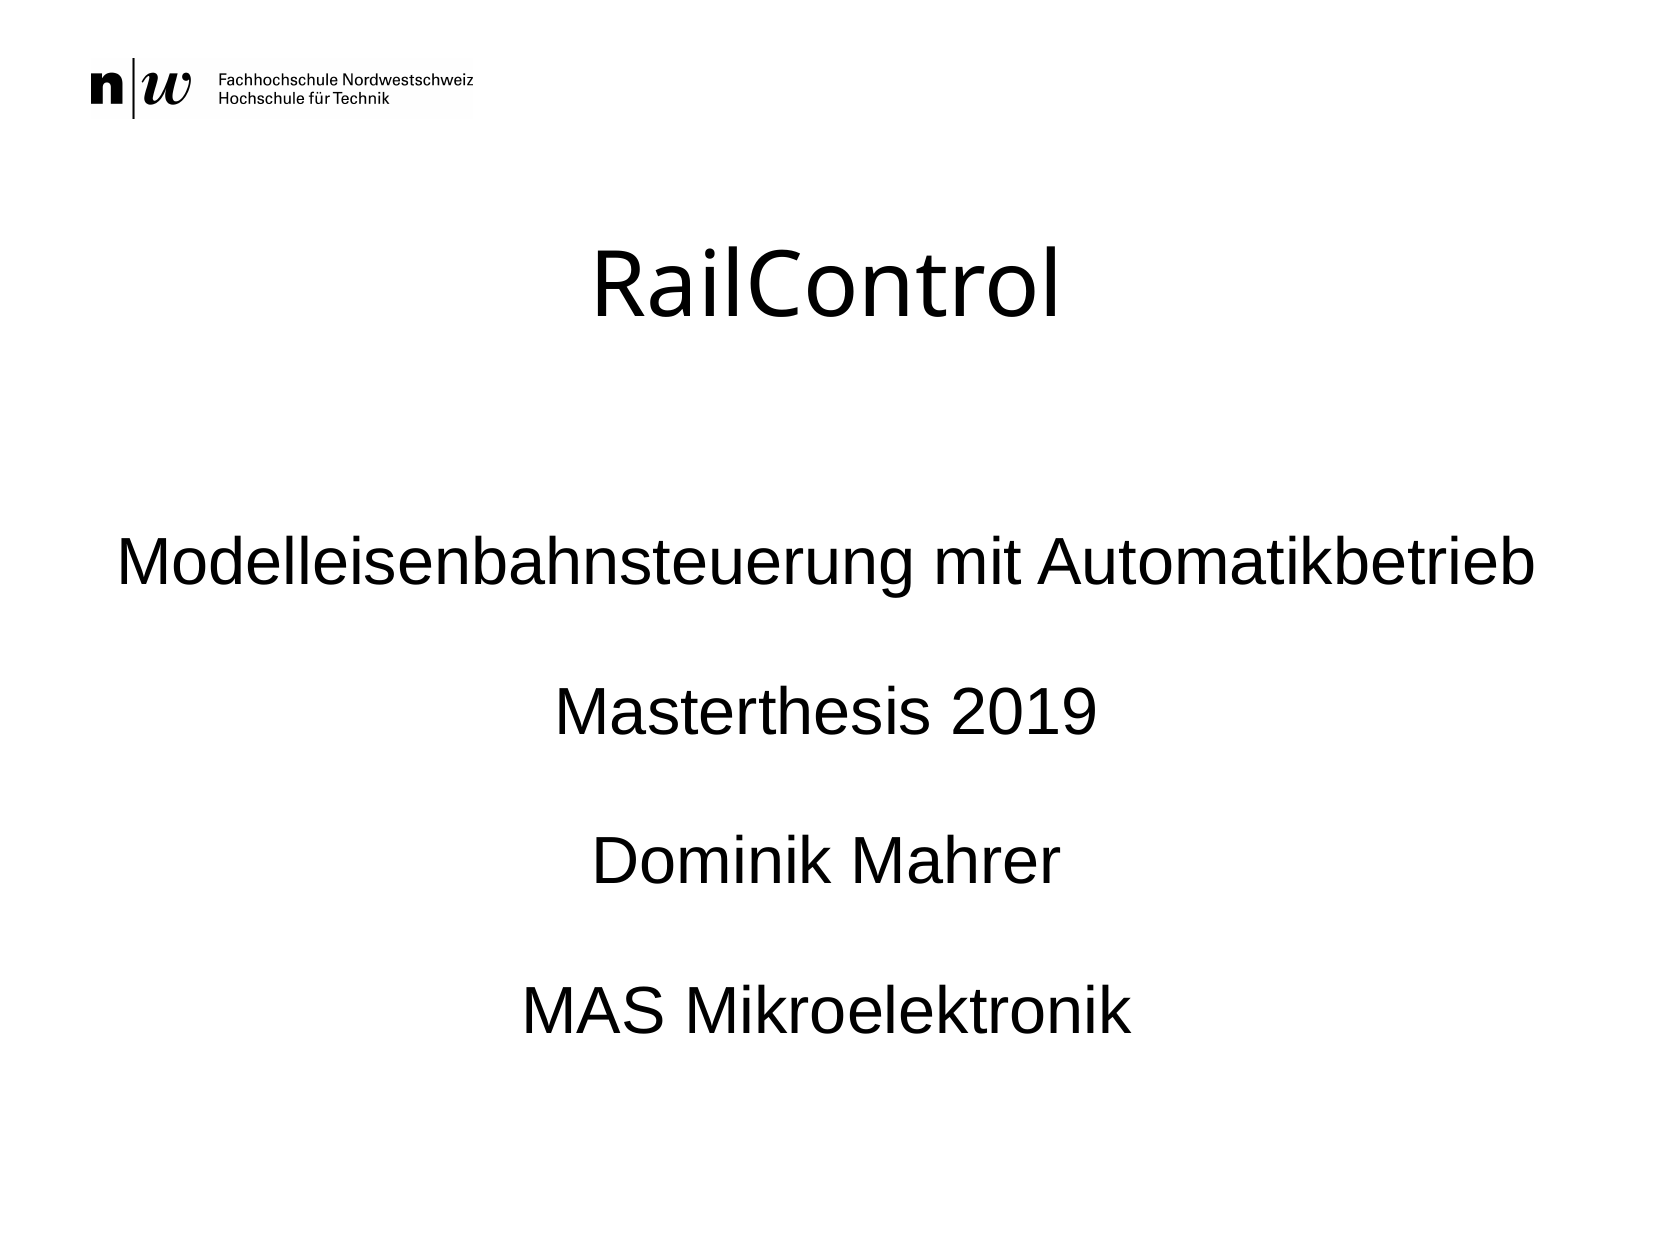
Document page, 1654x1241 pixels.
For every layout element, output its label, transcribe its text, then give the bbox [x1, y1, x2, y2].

title RailControl [82, 177, 1571, 385]
picture [91, 58, 473, 119]
subtitle Modelleisenbahnsteuerung mit Automatikbetrieb Masterthesis 2019 Dominik Mahrer MAS Mikroelektronik [82, 426, 1571, 1146]
